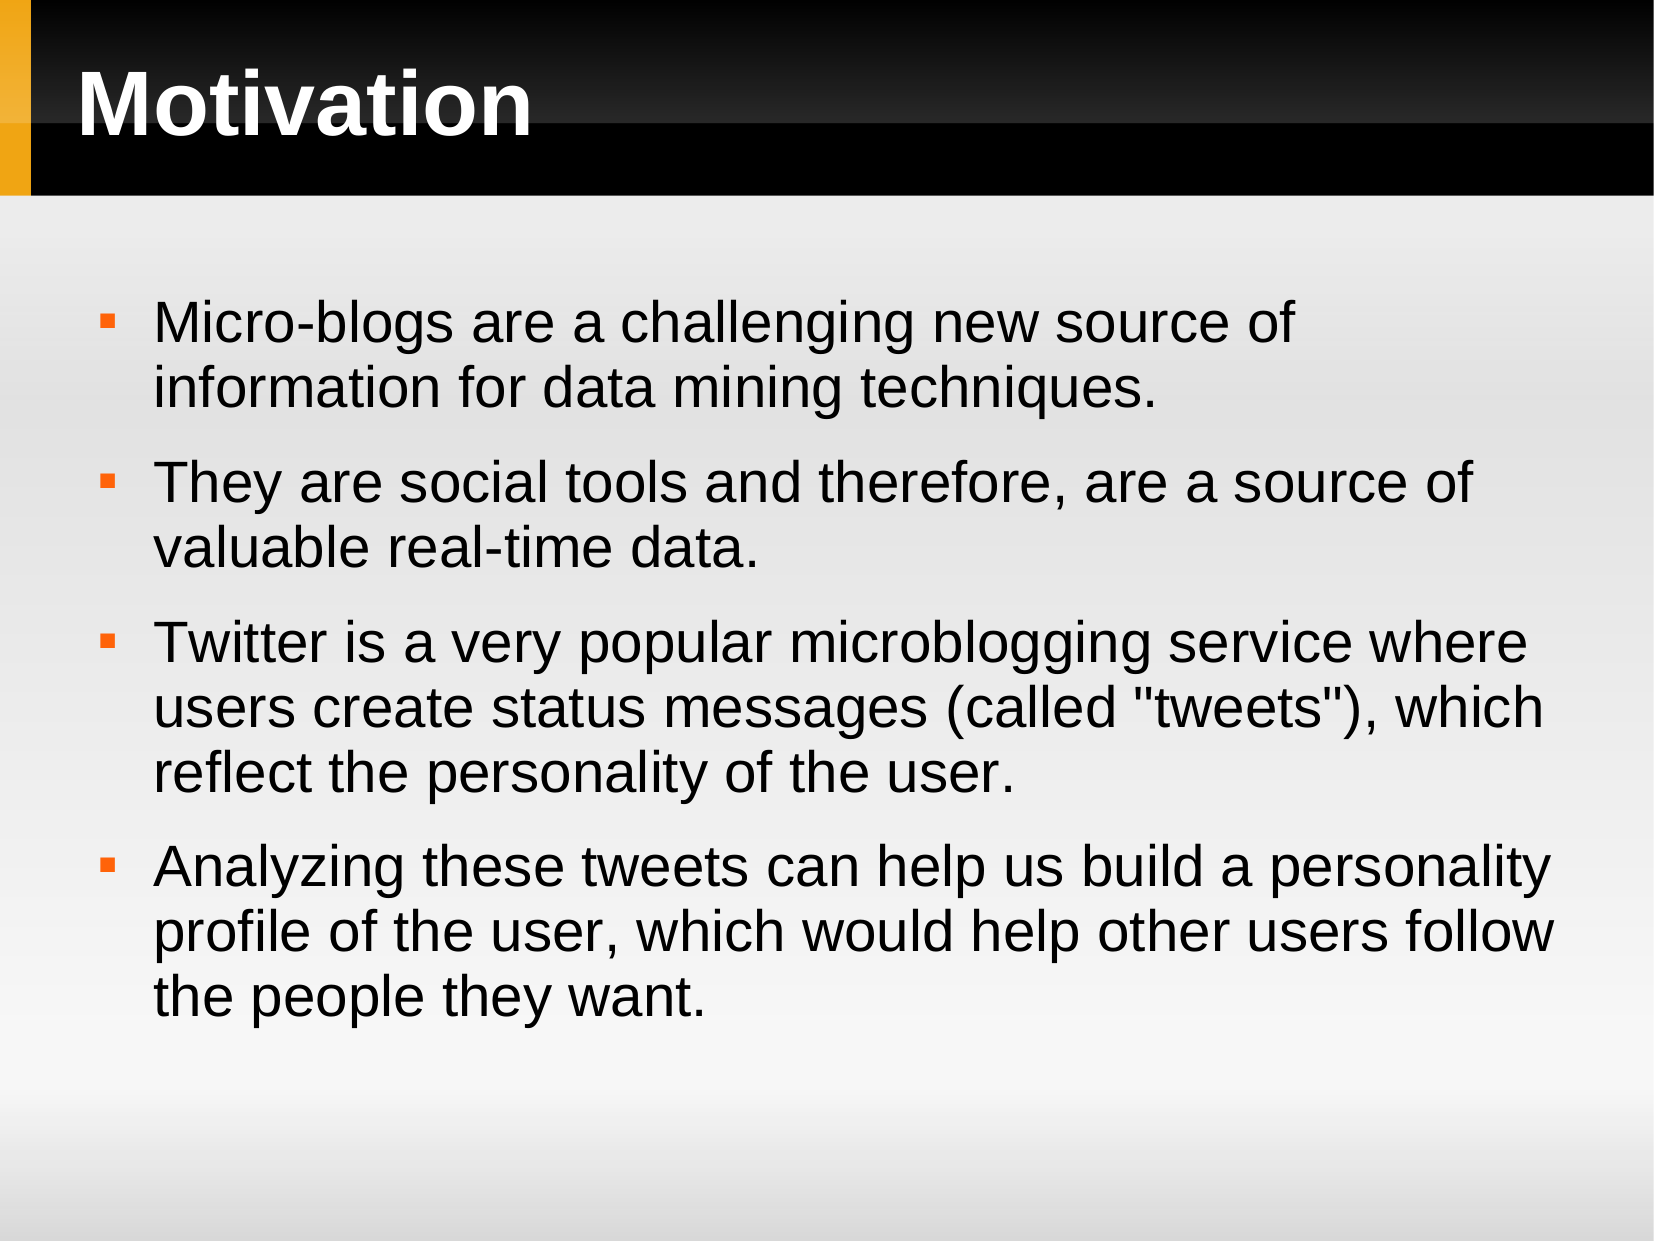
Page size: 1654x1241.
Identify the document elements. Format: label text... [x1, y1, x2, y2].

title Motivation [76, 0, 1565, 208]
picture [0, 0, 1654, 1241]
list Micro-blogs are a challenging new source of information for data mining techniques. They are social tools and therefore, are a source of valuable real-time data. Twitter is a very popular microblogging service where users create status messages (called "tweets"), which reflect the personality of the user. Analyzing these tweets can help us build a personality profile of the user, which would help other users follow the people they want. [82, 290, 1571, 1124]
